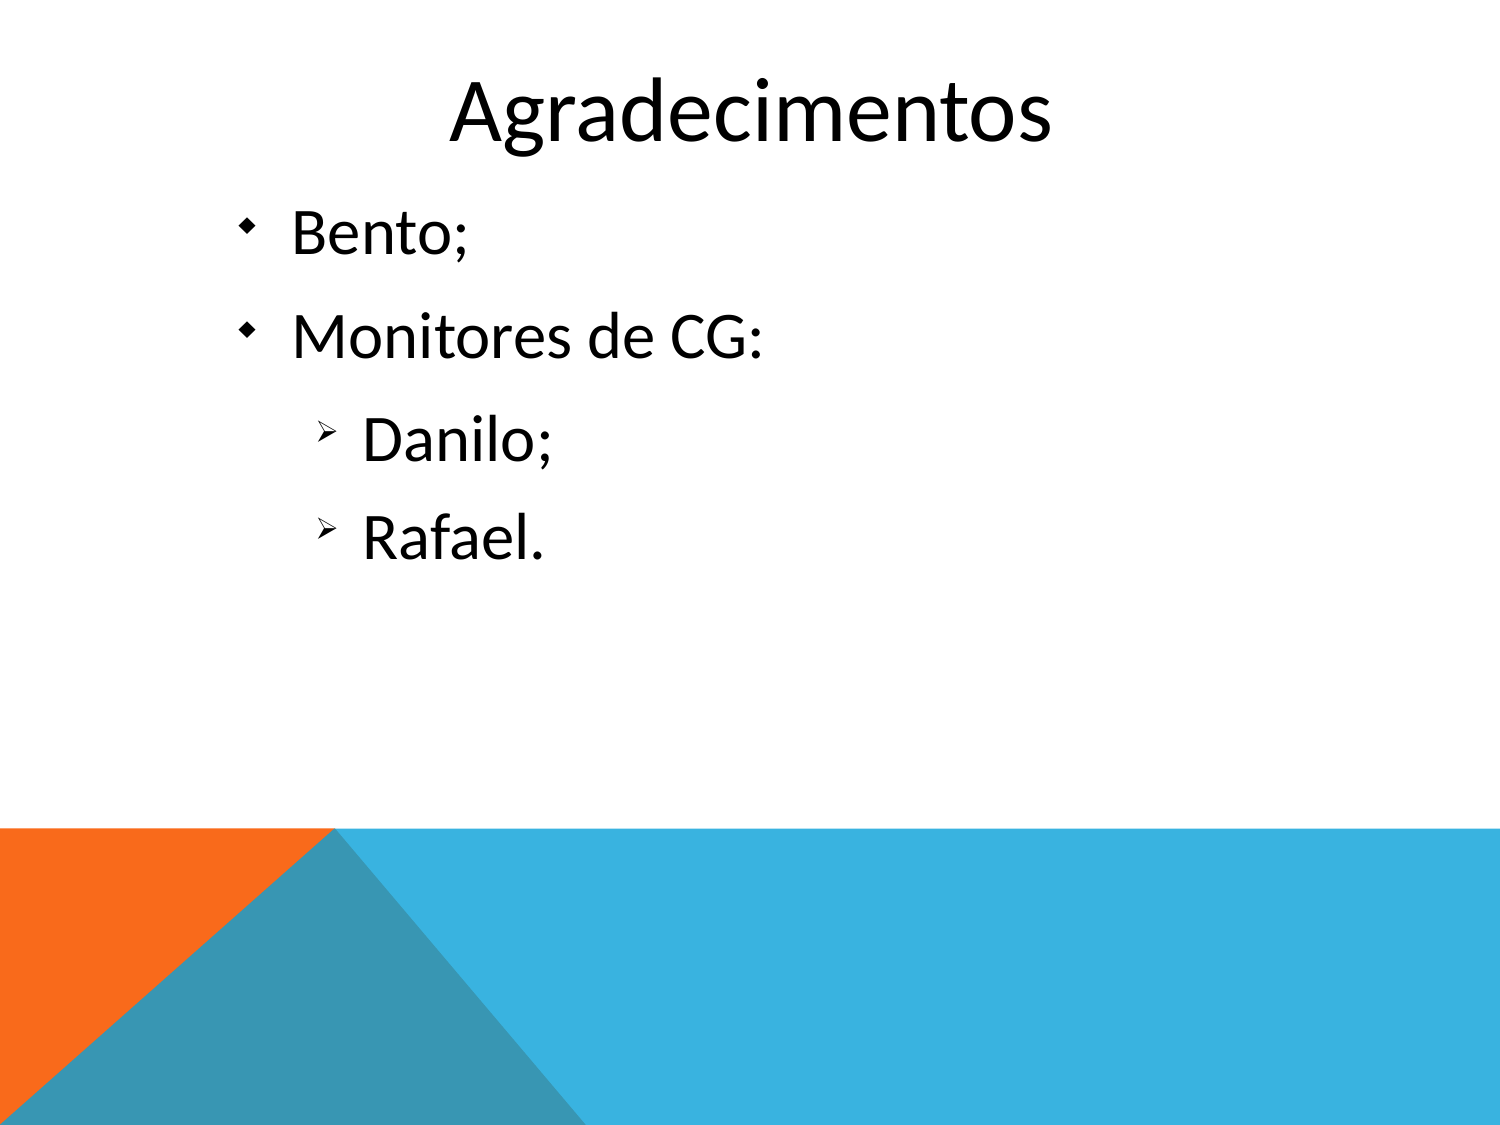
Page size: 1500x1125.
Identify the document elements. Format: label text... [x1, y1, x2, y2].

list Bento; Monitores de CG: Danilo; Rafael. [135, 180, 1369, 768]
title Agradecimentos [135, 60, 1369, 150]
